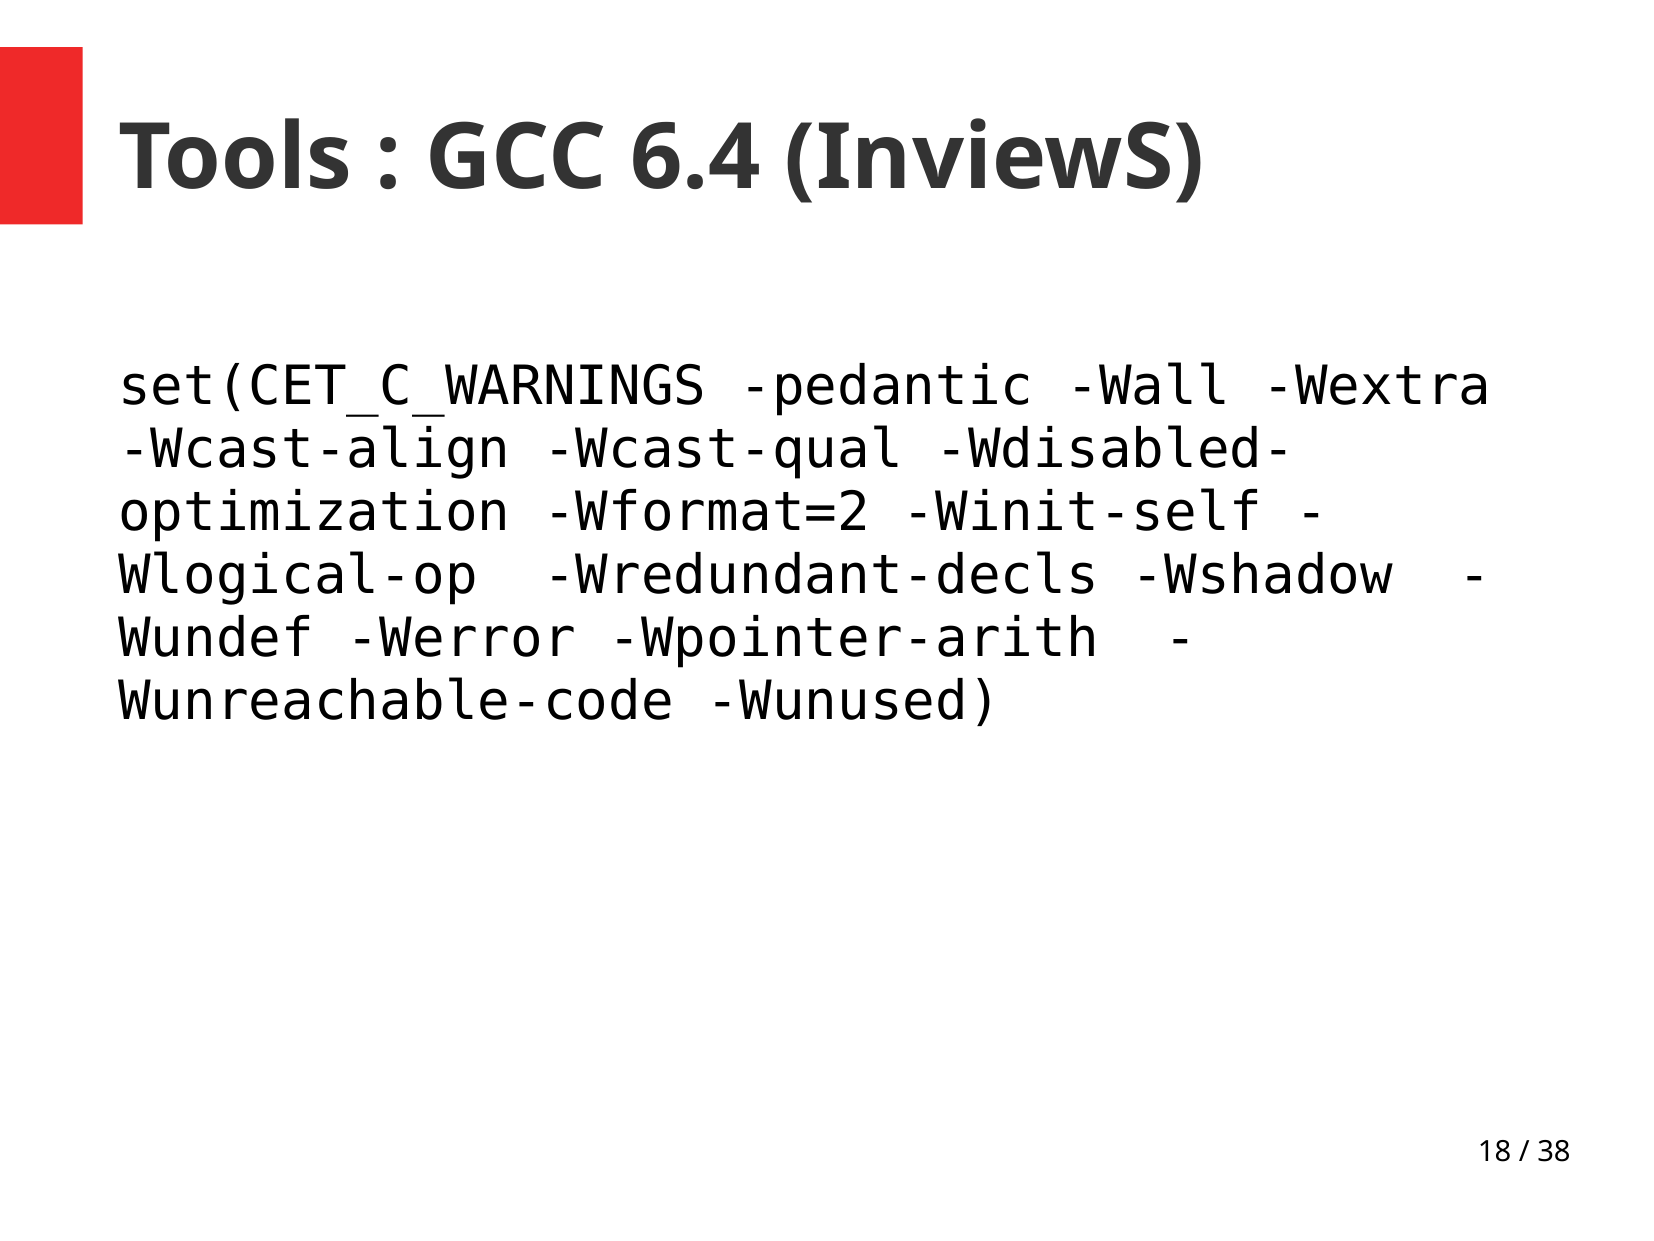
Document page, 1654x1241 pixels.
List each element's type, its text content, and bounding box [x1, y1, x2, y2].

title Tools : GCC 6.4 (InviewS) [118, 49, 1571, 257]
list set(CET_C_WARNINGS -pedantic -Wall -Wextra -Wcast-align -Wcast-qual -Wdisabled-optimization -Wformat=2 -Winit-self -Wlogical-op -Wredundant-decls -Wshadow -Wundef -Werror -Wpointer-arith -Wunreachable-code -Wunused) [118, 354, 1536, 1074]
